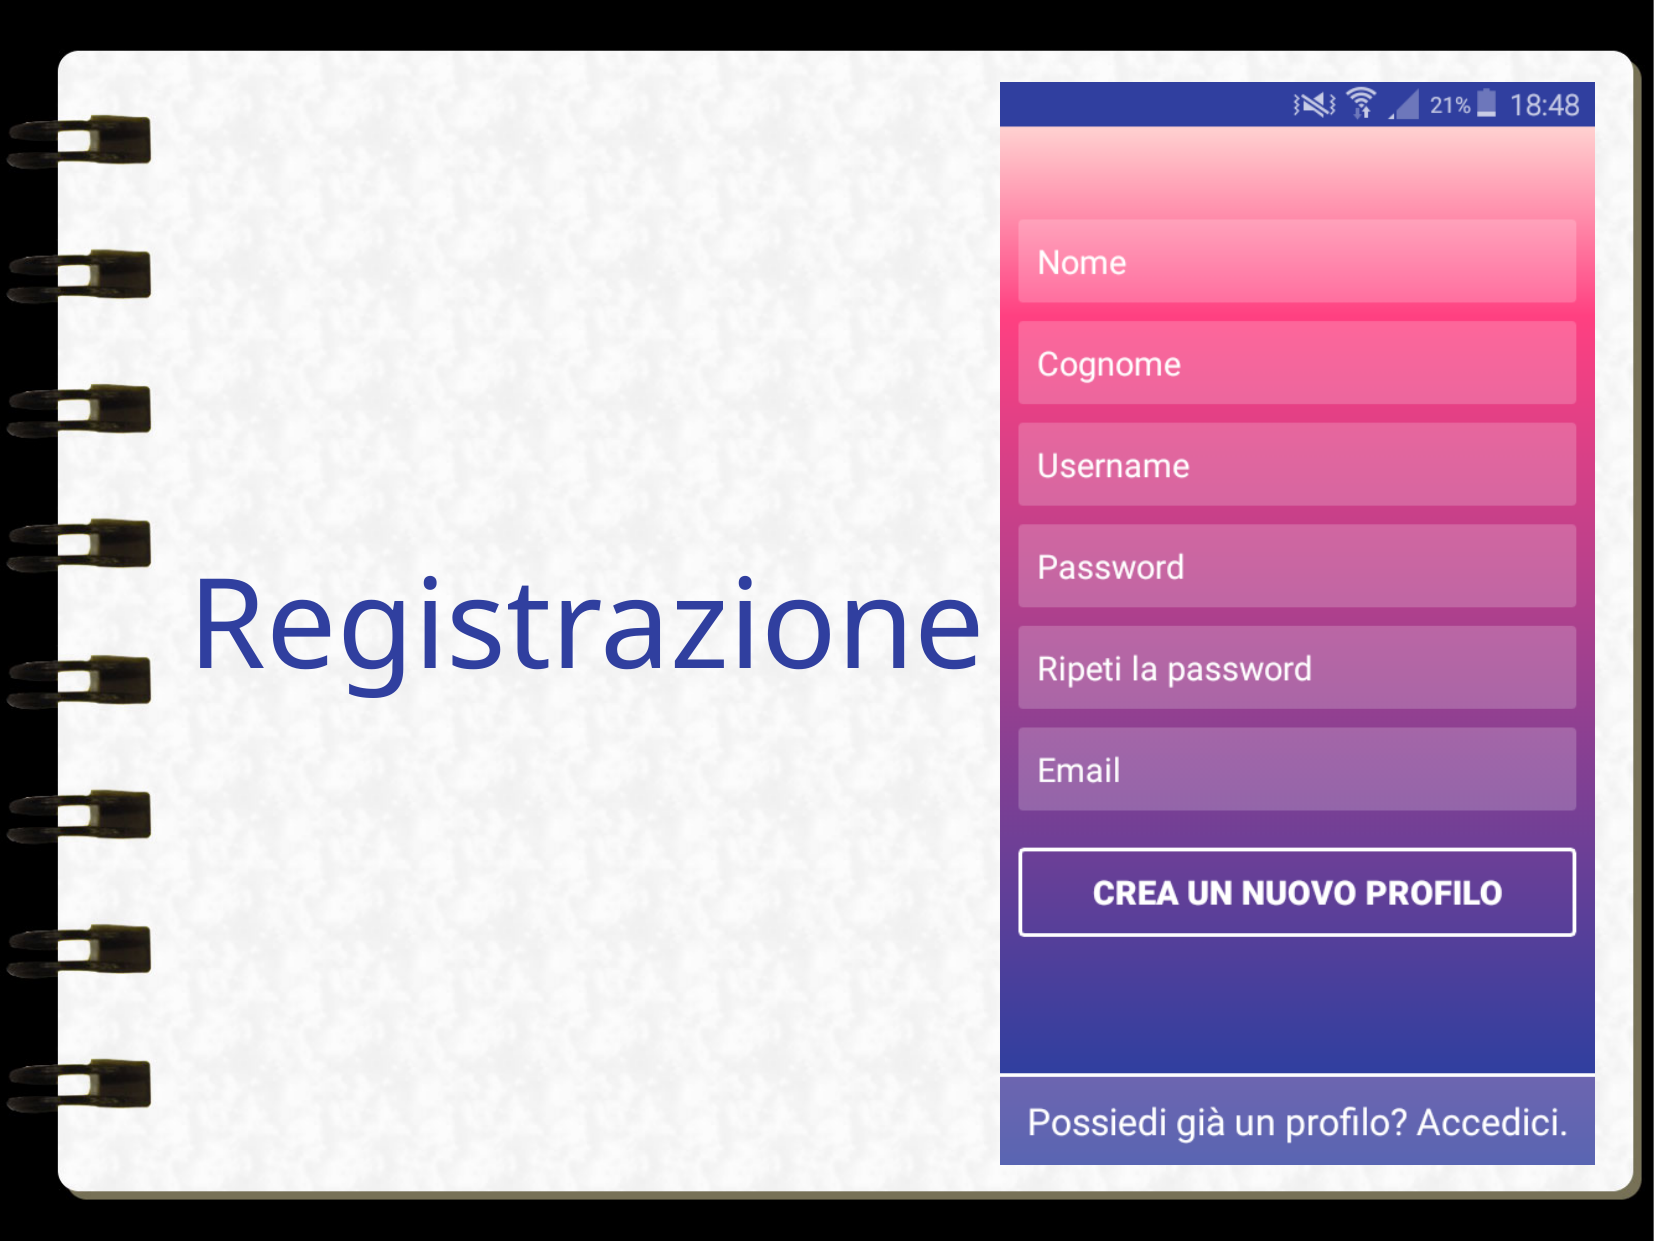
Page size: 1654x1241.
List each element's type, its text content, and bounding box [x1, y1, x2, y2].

title Registrazione [188, 499, 1000, 741]
picture [0, 0, 1654, 1241]
